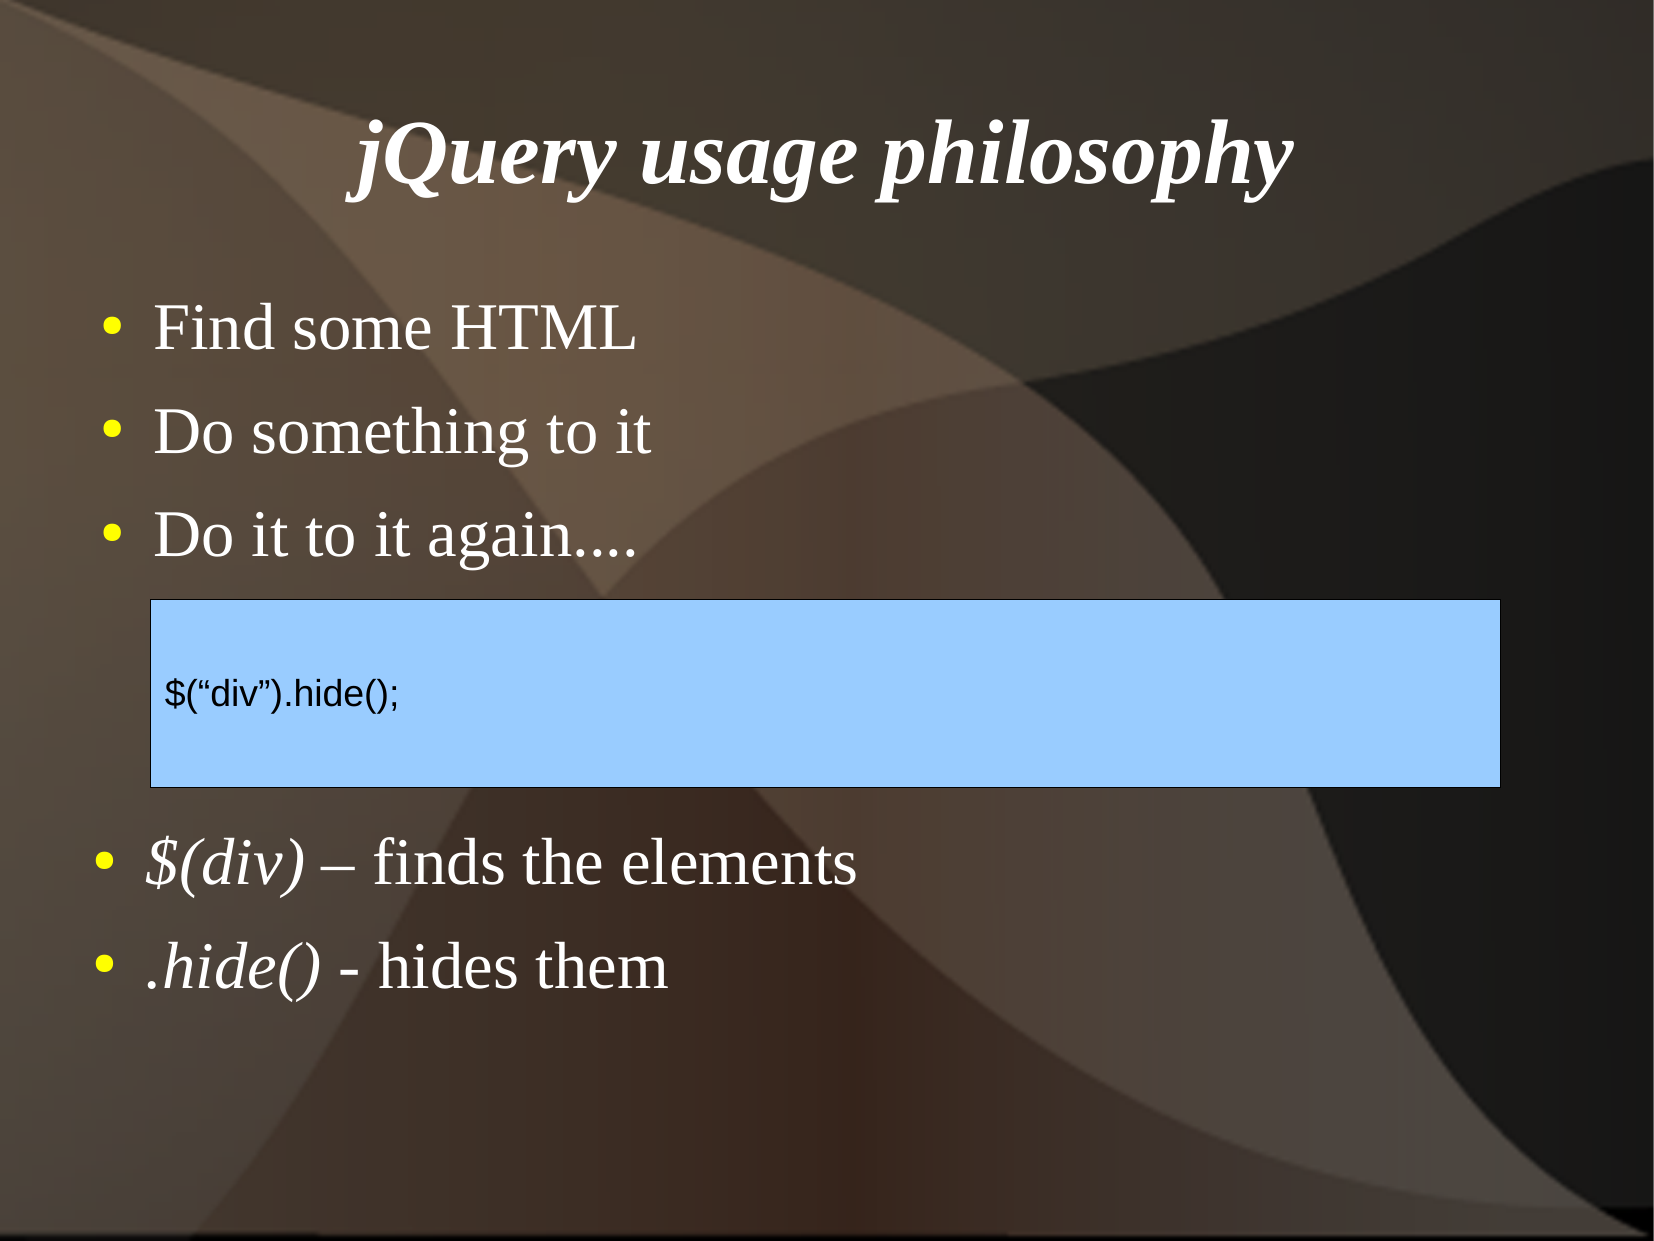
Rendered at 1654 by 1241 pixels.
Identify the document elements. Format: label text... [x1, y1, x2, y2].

title jQuery usage philosophy [82, 49, 1571, 257]
list $(div) – finds the elements .hide() - hides them [75, 825, 1564, 1098]
text_box $(“div”).hide(); [150, 599, 1501, 788]
picture [0, 0, 1654, 1241]
list Find some HTML Do something to it Do it to it again.... [82, 290, 1571, 572]
